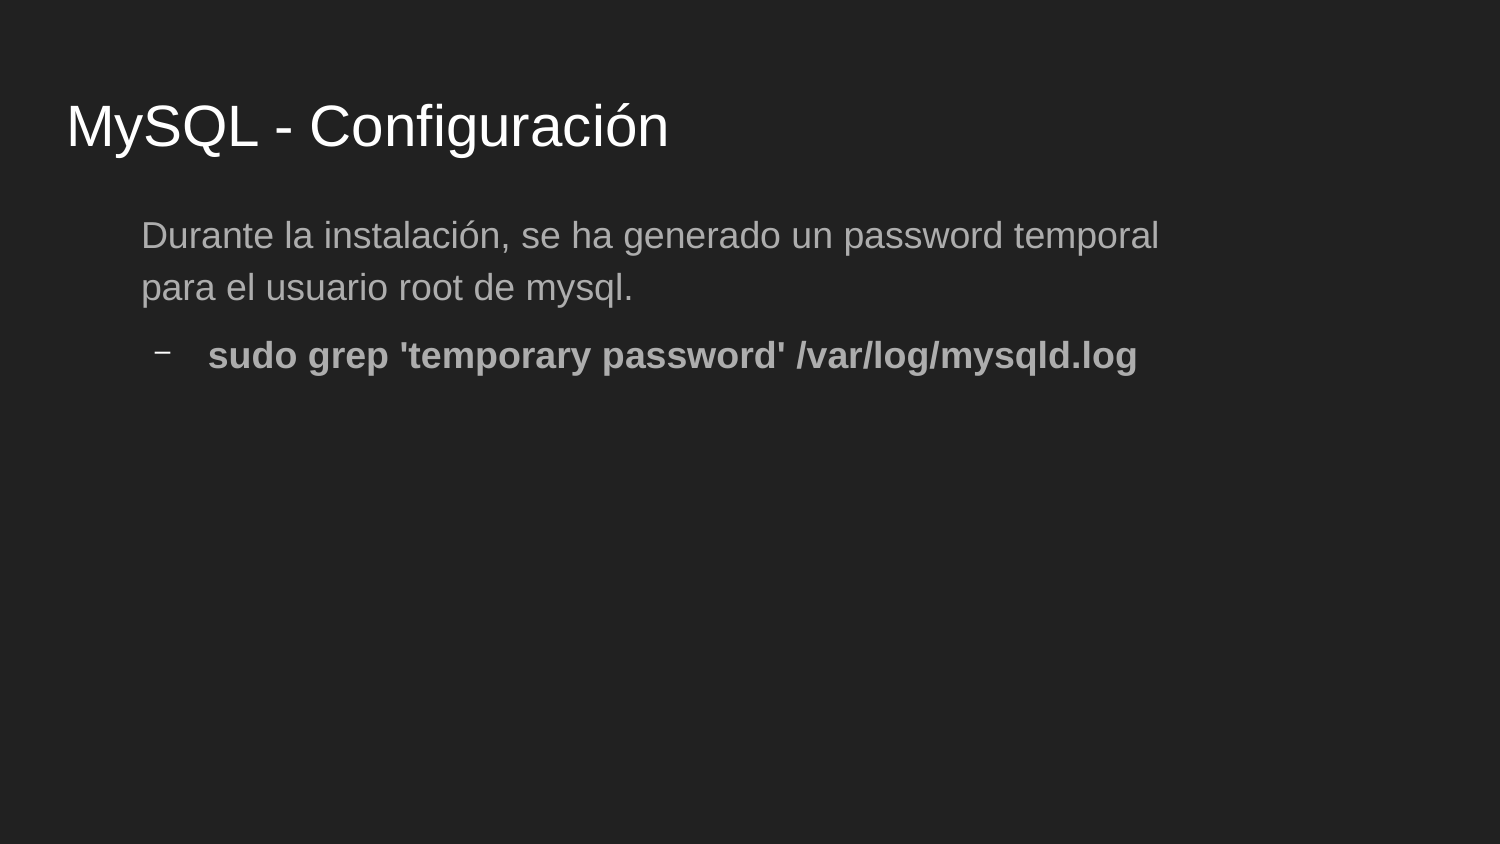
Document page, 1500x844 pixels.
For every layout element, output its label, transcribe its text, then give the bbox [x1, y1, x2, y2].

list Durante la instalación, se ha generado un password temporal para el usuario root de mysql. sudo grep 'temporary password' /var/log/mysqld.log [51, 189, 1261, 750]
title MySQL - Configuración [51, 72, 1449, 167]
